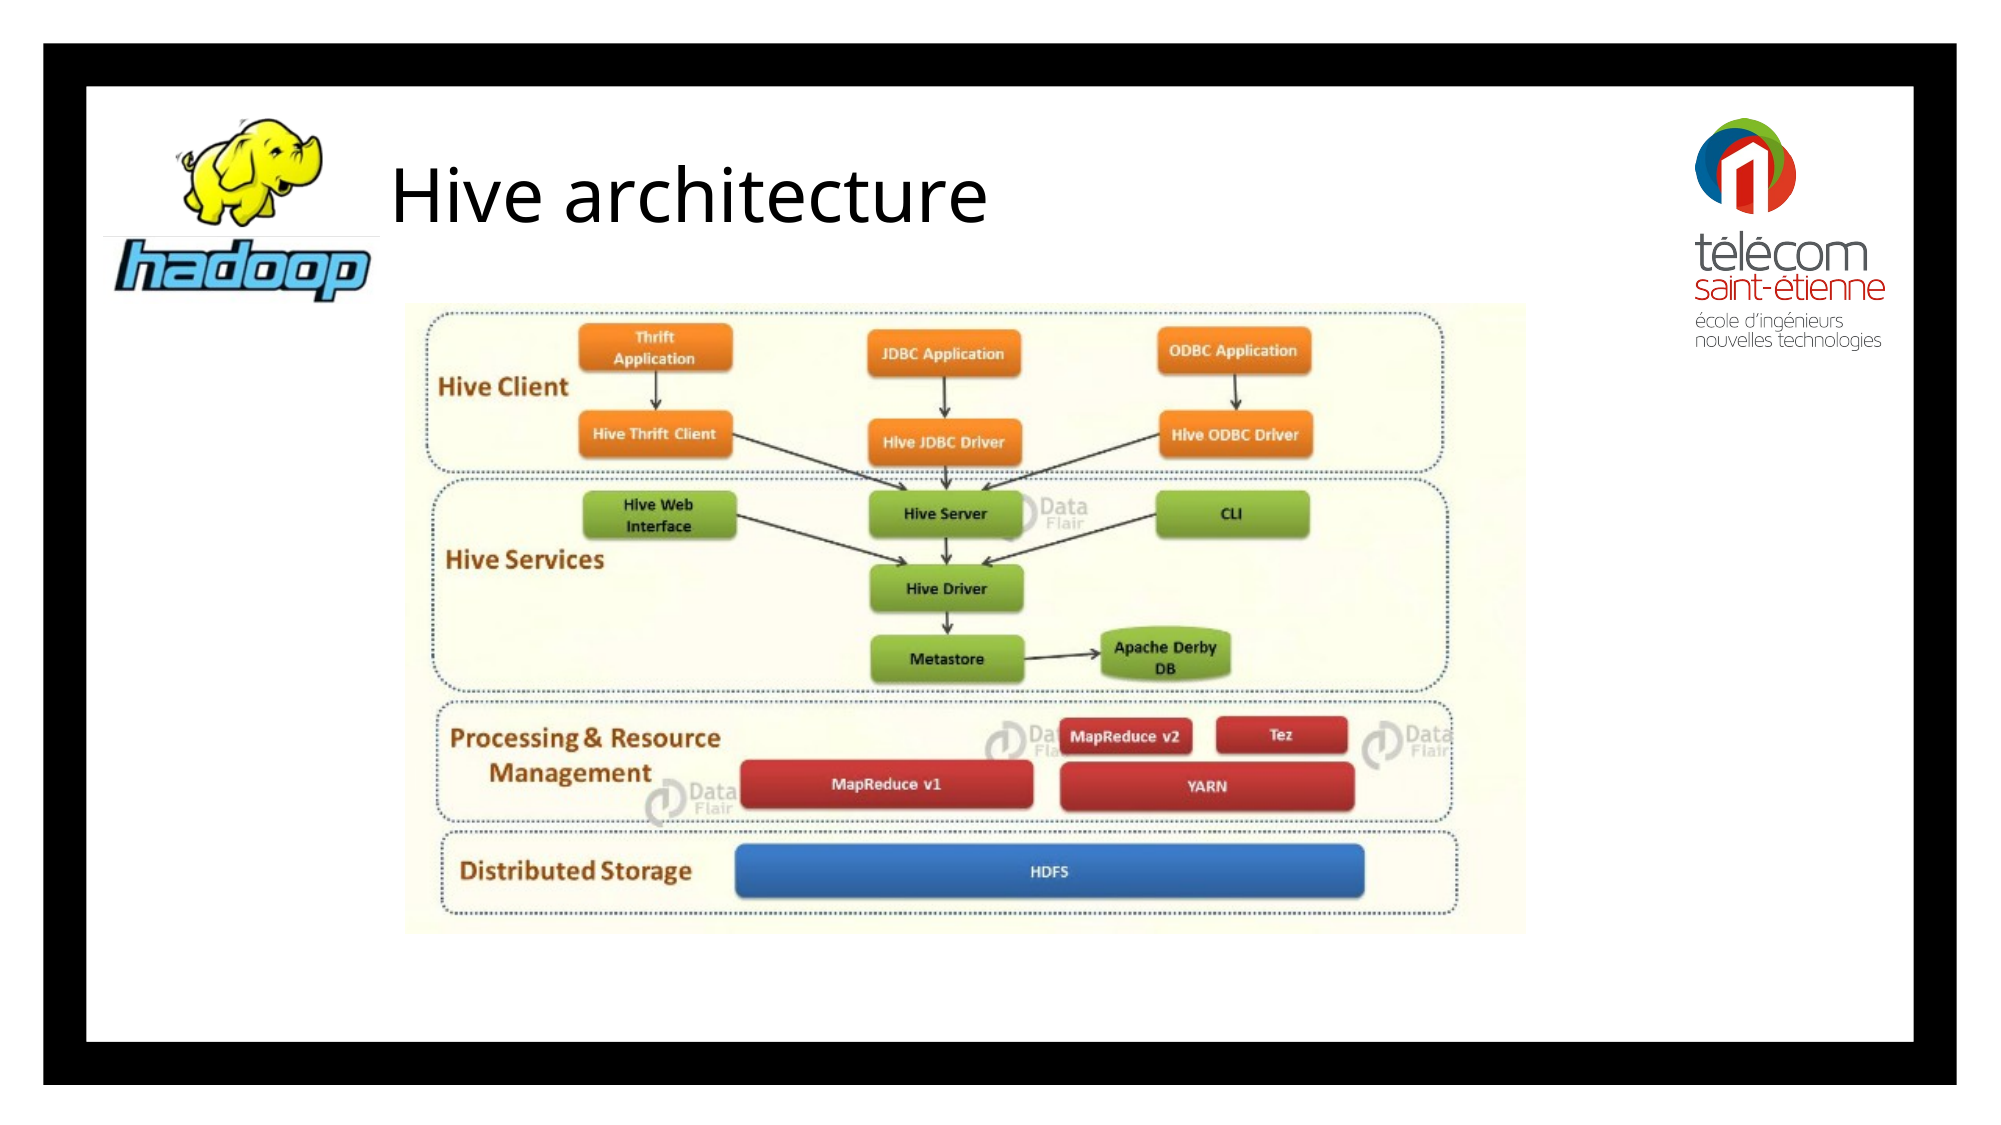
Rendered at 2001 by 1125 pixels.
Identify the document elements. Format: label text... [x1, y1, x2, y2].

title Hive architecture [380, 138, 1849, 304]
picture [1695, 118, 1885, 351]
picture [405, 303, 1526, 934]
picture [103, 118, 380, 305]
picture [1715, 134, 1730, 138]
